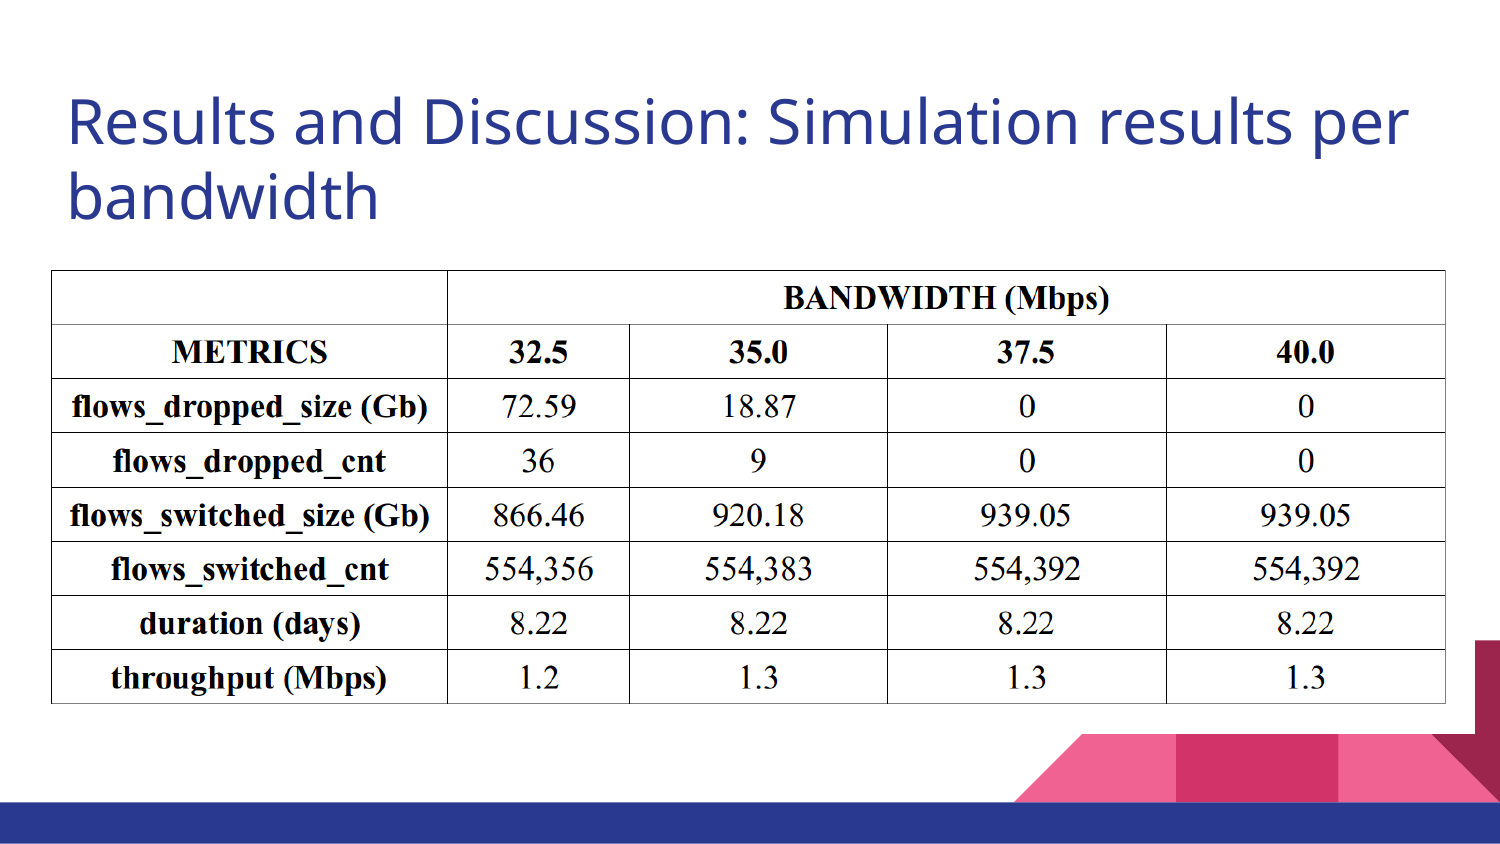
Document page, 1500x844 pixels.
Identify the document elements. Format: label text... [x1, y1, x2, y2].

picture [24, 234, 1475, 734]
title Results and Discussion: Simulation results per bandwidth [51, 67, 1449, 167]
